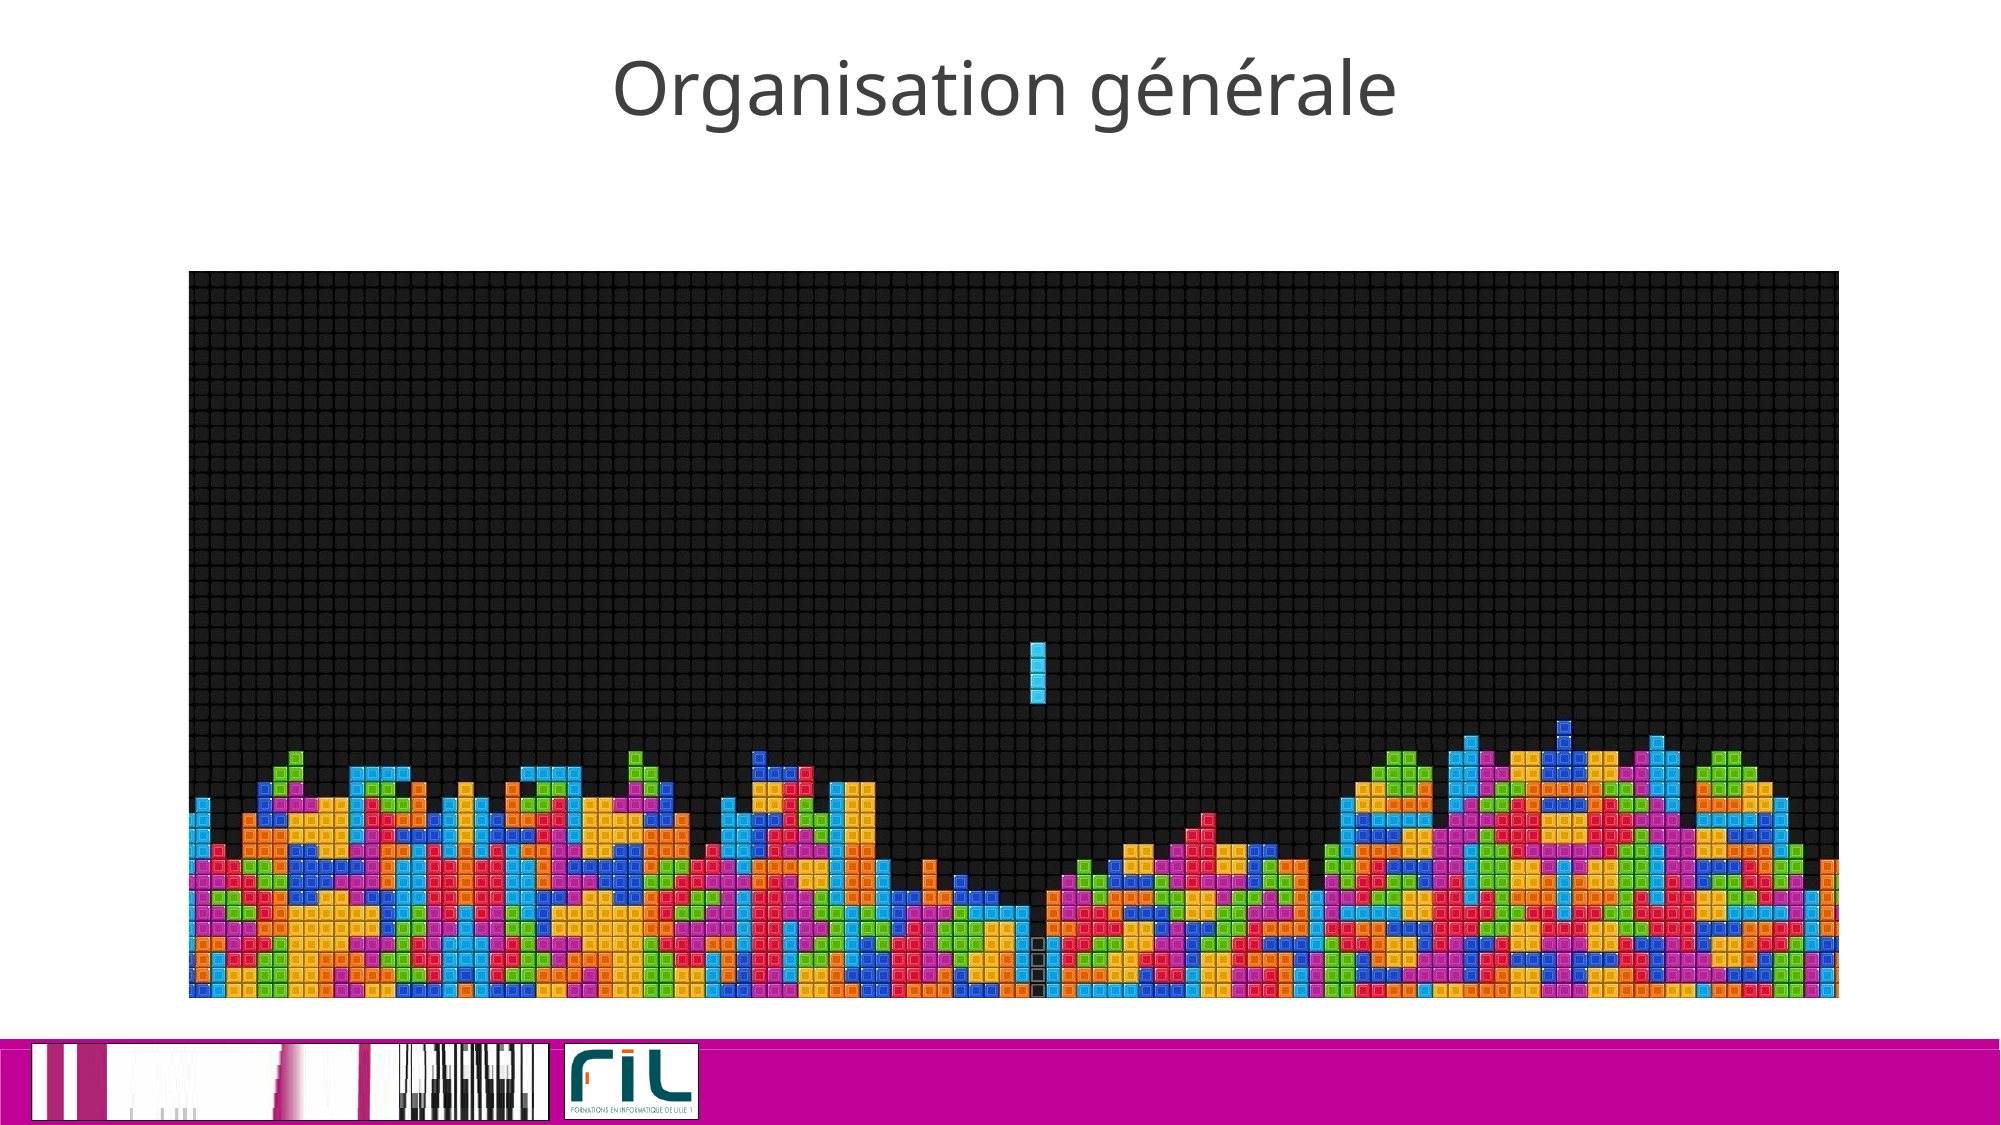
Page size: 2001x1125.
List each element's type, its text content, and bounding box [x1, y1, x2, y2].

picture [188, 845, 195, 857]
picture [188, 830, 194, 842]
picture [32, 1044, 549, 1120]
picture [564, 1043, 699, 1120]
title Organisation générale [180, 47, 1830, 285]
picture [188, 271, 1839, 999]
